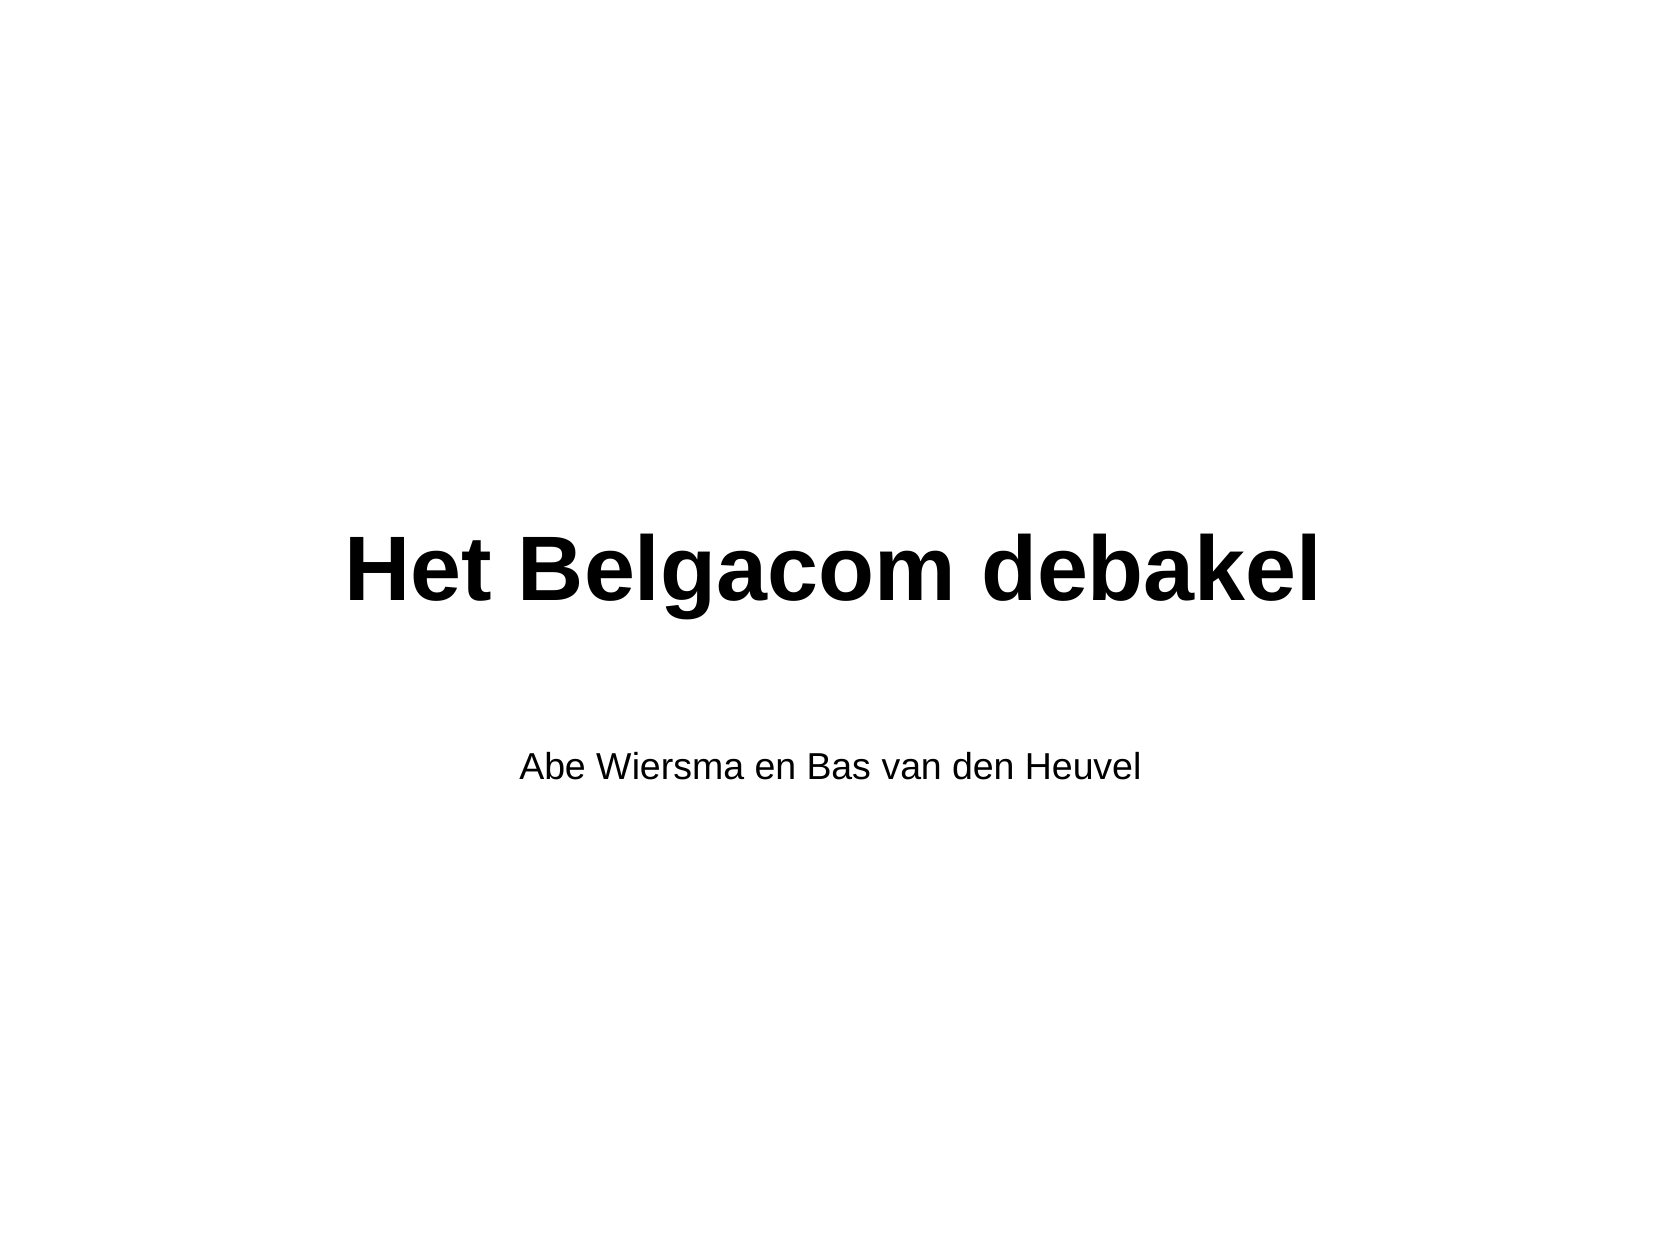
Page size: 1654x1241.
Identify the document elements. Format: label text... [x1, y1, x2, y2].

title Het Belgacom debakel [90, 465, 1579, 673]
text_box Abe Wiersma en Bas van den Heuvel [465, 738, 1186, 796]
